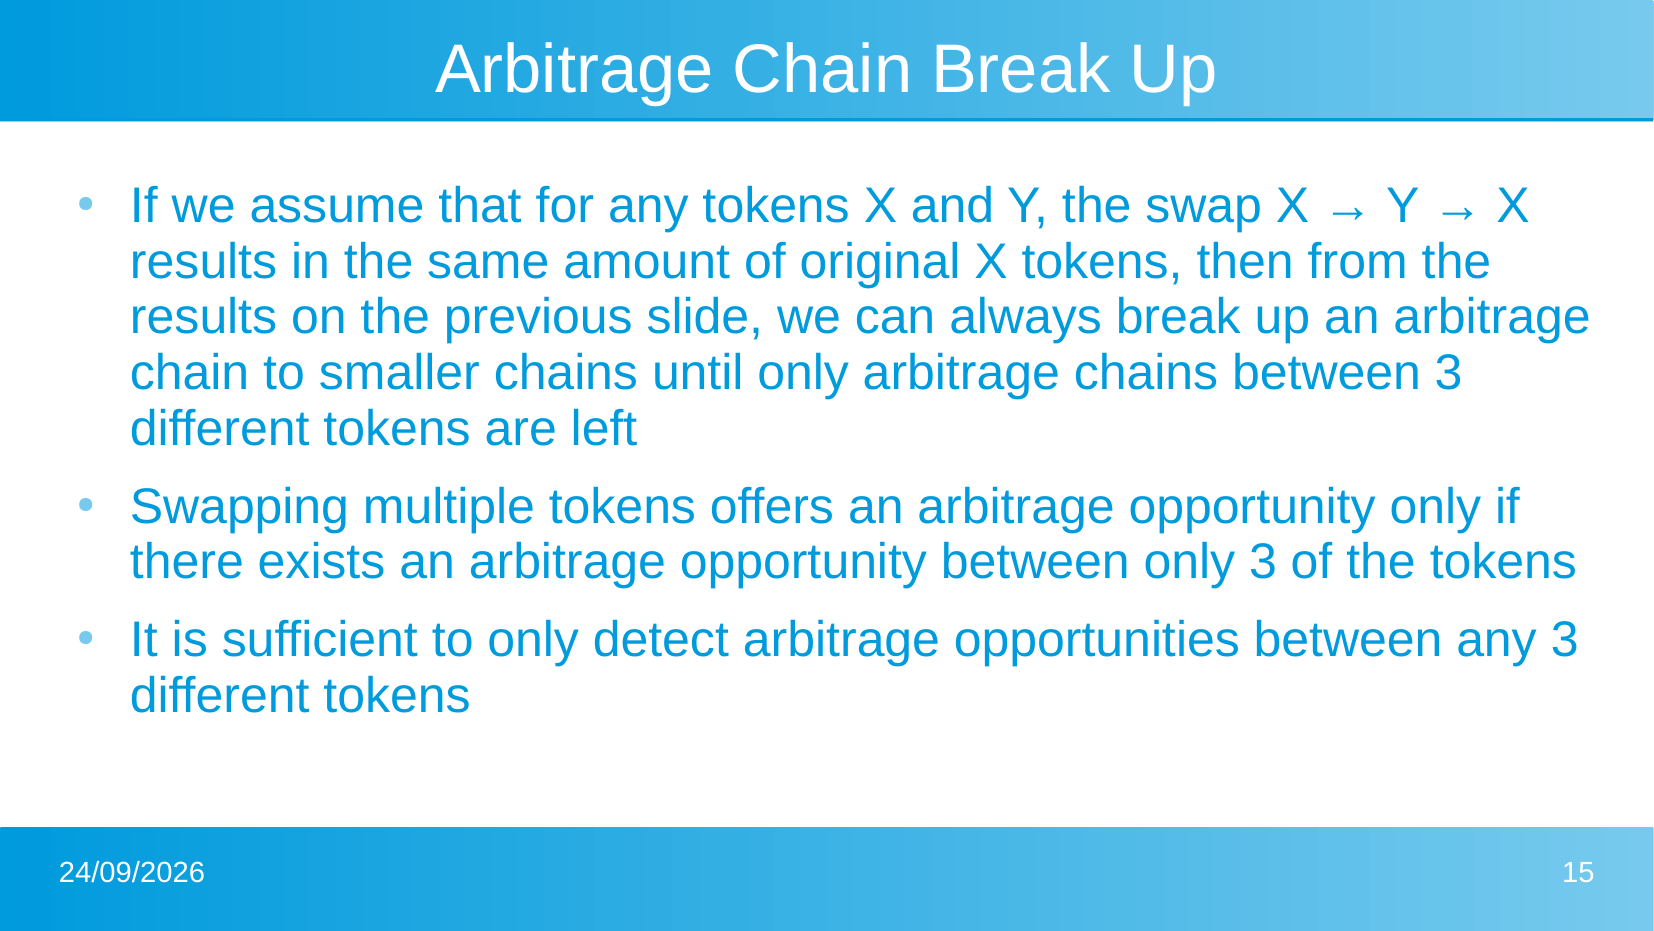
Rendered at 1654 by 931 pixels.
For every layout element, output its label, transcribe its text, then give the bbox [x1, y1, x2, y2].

title Arbitrage Chain Break Up [59, 29, 1595, 108]
list If we assume that for any tokens X and Y, the swap X → Y → X results in the same amount of original X tokens, then from the results on the previous slide, we can always break up an arbitrage chain to smaller chains until only arbitrage chains between 3 different tokens are left Swapping multiple tokens offers an arbitrage opportunity only if there exists an arbitrage opportunity between only 3 of the tokens It is sufficient to only detect arbitrage opportunities between any 3 different tokens [59, 177, 1595, 768]
